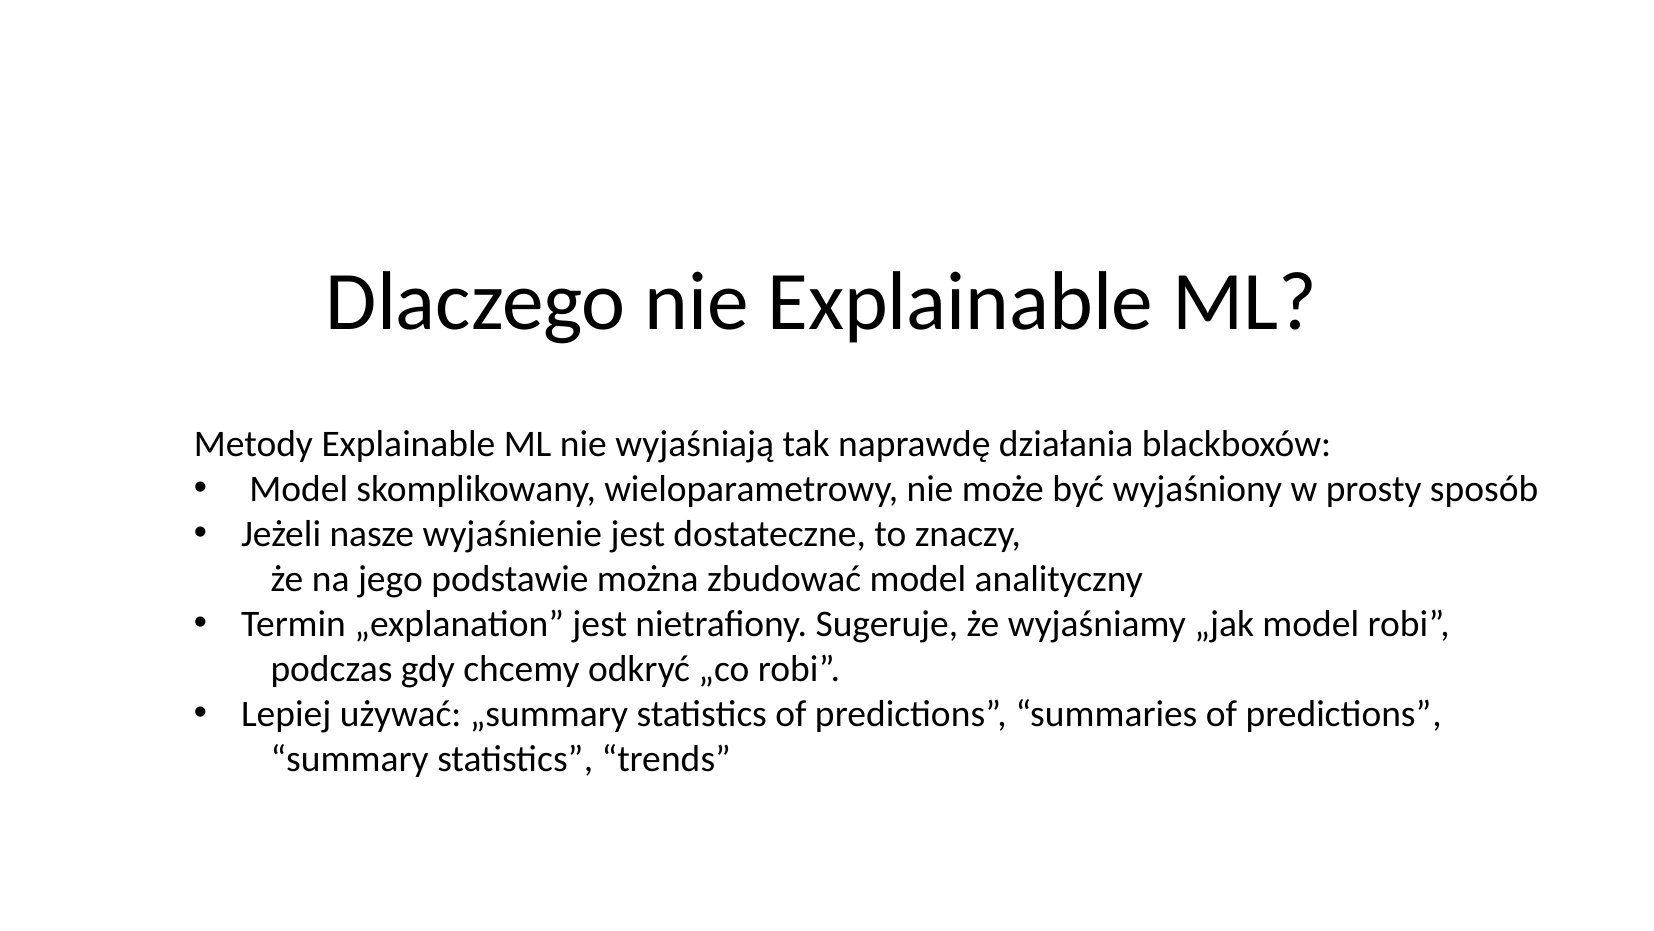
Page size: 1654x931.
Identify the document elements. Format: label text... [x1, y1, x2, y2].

text_box Dlaczego nie Explainable ML? [310, 238, 1343, 355]
text_box Metody Explainable ML nie wyjaśniają tak naprawdę działania blackboxów: Model skomplikowany, wieloparametrowy, nie może być wyjaśniony w prosty sposób Jeżeli nasze wyjaśnienie jest dostateczne, to znaczy, że na jego podstawie można zbudować model analityczny Termin „explanation” jest nietrafiony. Sugeruje, że wyjaśniamy „jak model robi”, podczas gdy chcemy odkryć „co robi”. Lepiej używać: „summary statistics of predictions”, “summaries of predictions”, “summary statistics”, “trends” [179, 411, 1570, 790]
